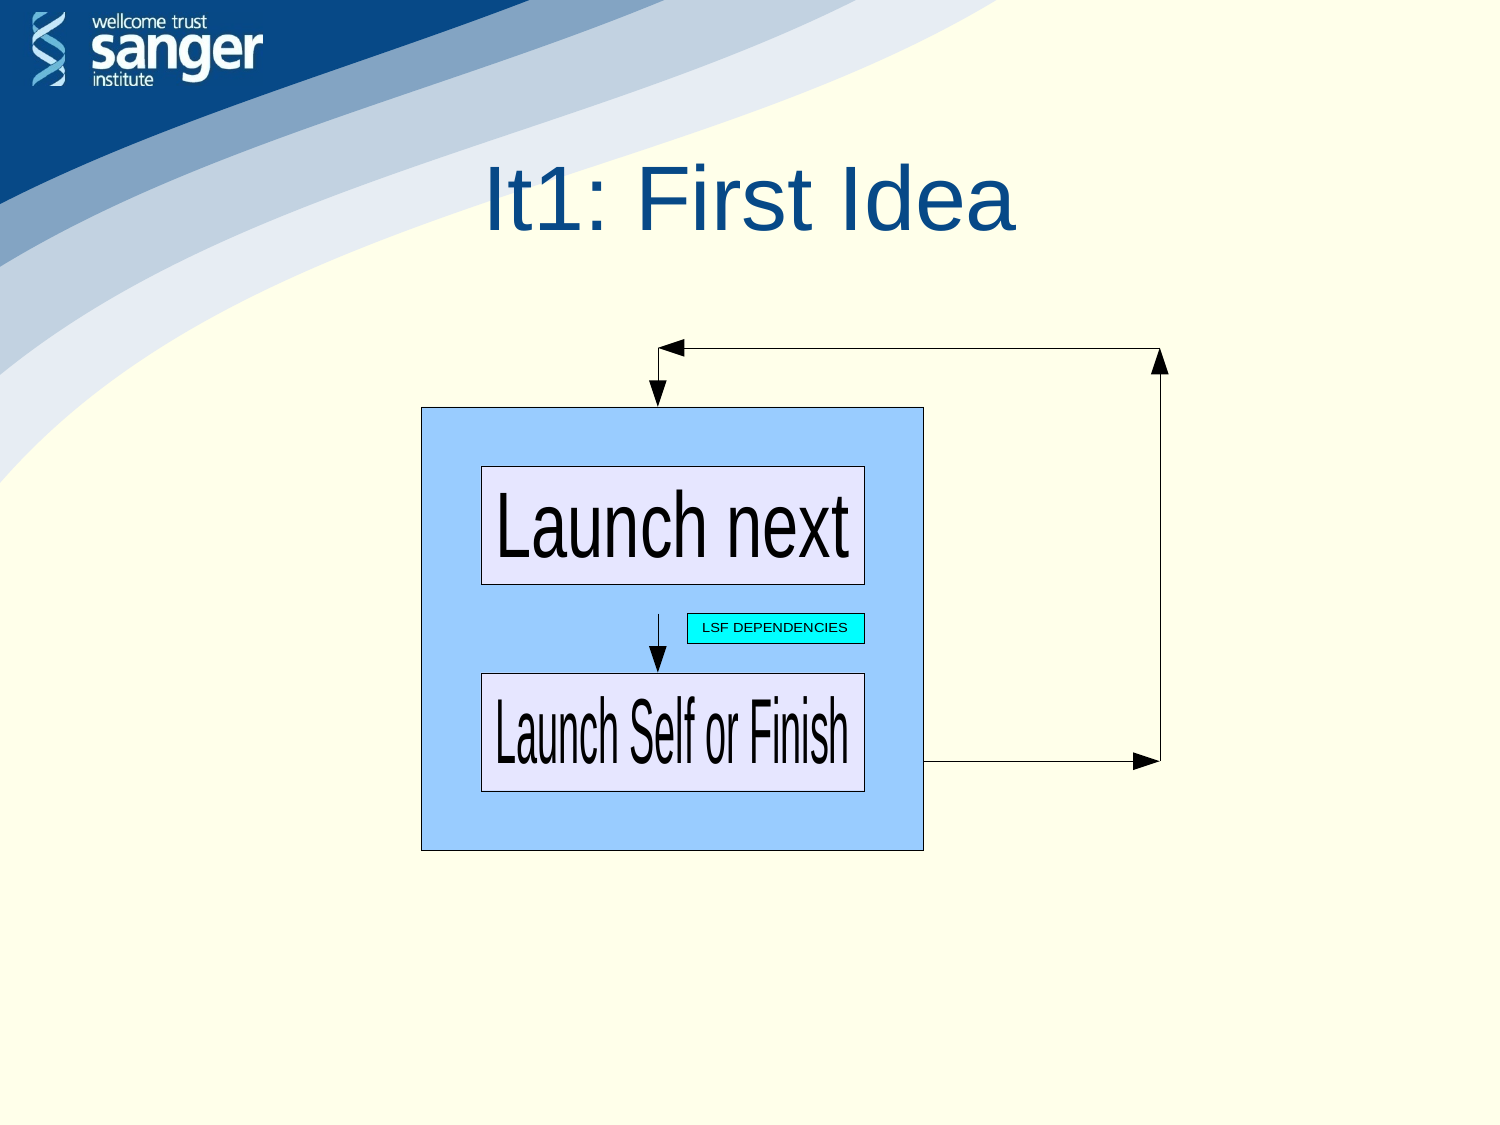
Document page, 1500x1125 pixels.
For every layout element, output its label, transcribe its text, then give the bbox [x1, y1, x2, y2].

chart [112, 324, 1388, 1001]
title It1: First Idea [112, 68, 1388, 320]
picture [12, 12, 263, 86]
